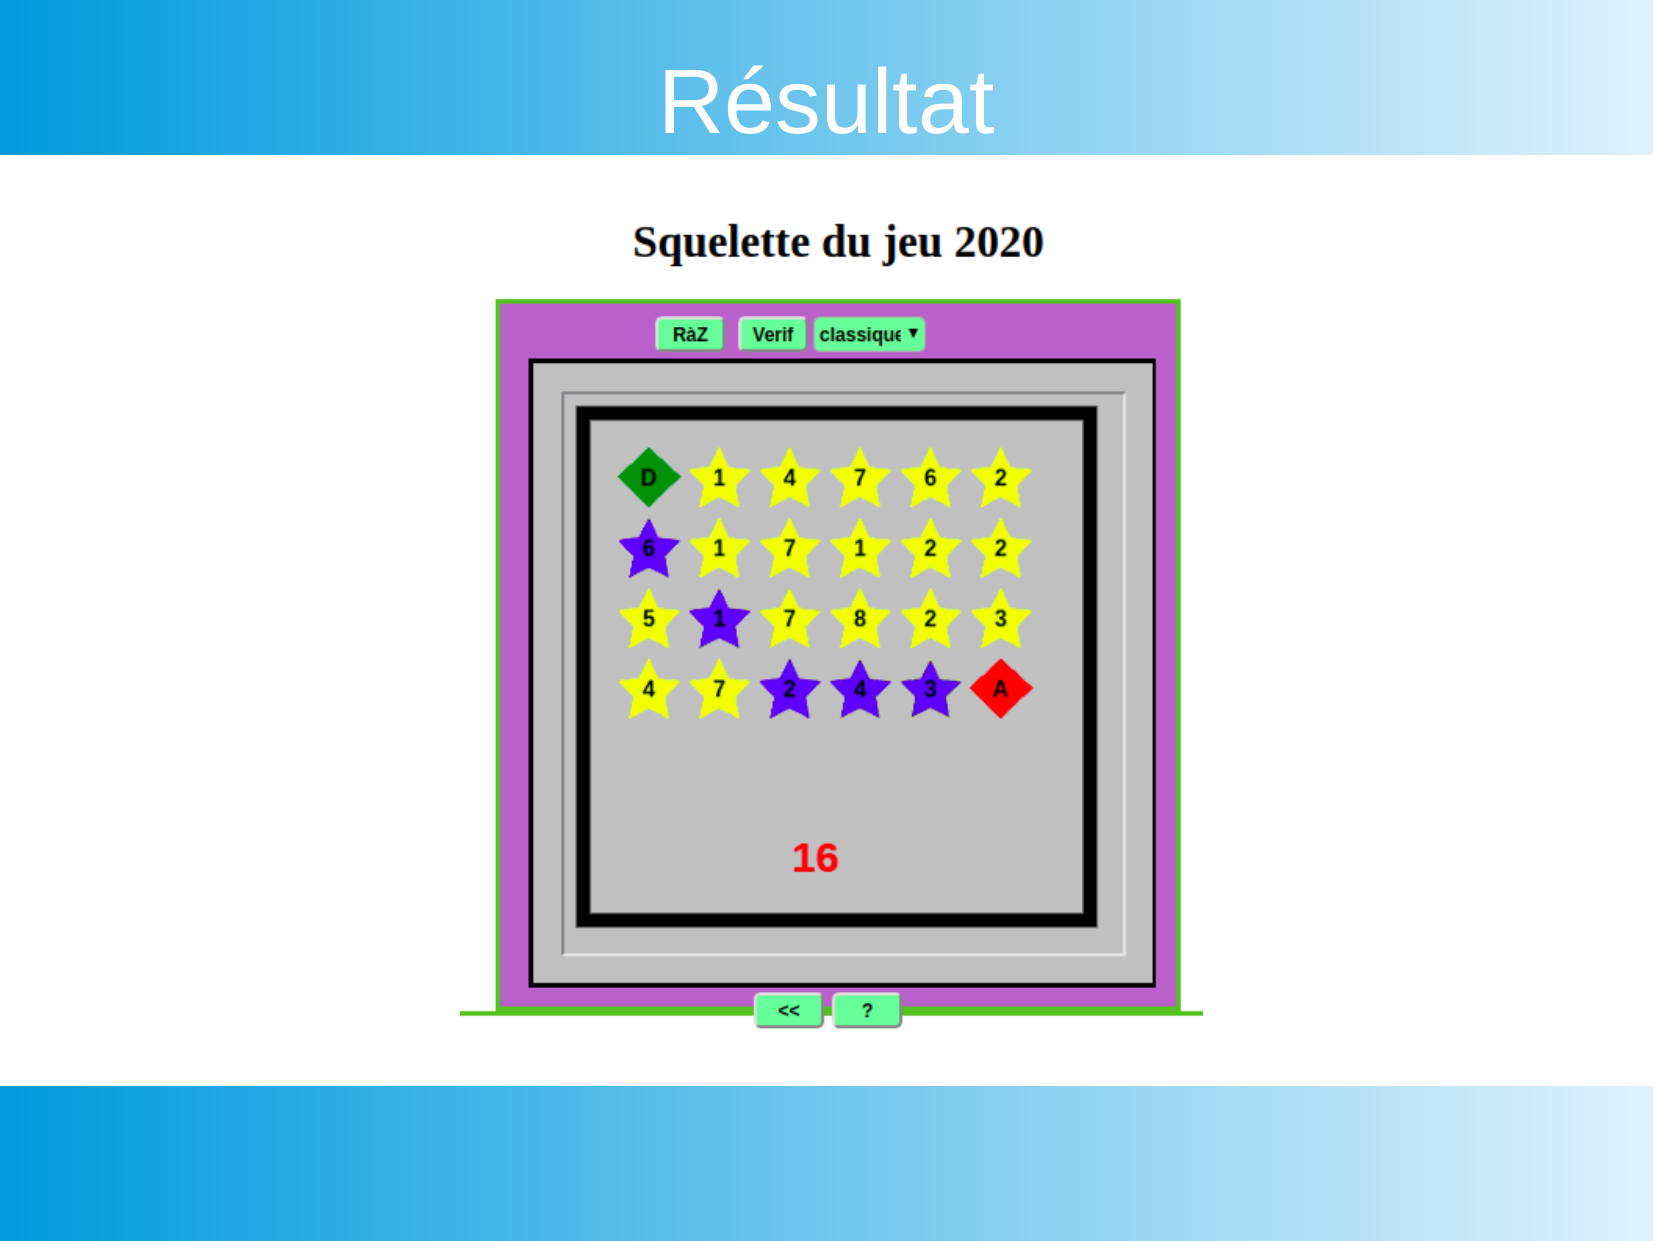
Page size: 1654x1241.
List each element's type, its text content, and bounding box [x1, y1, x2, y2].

title Résultat [82, 49, 1571, 155]
picture [460, 207, 1203, 1038]
